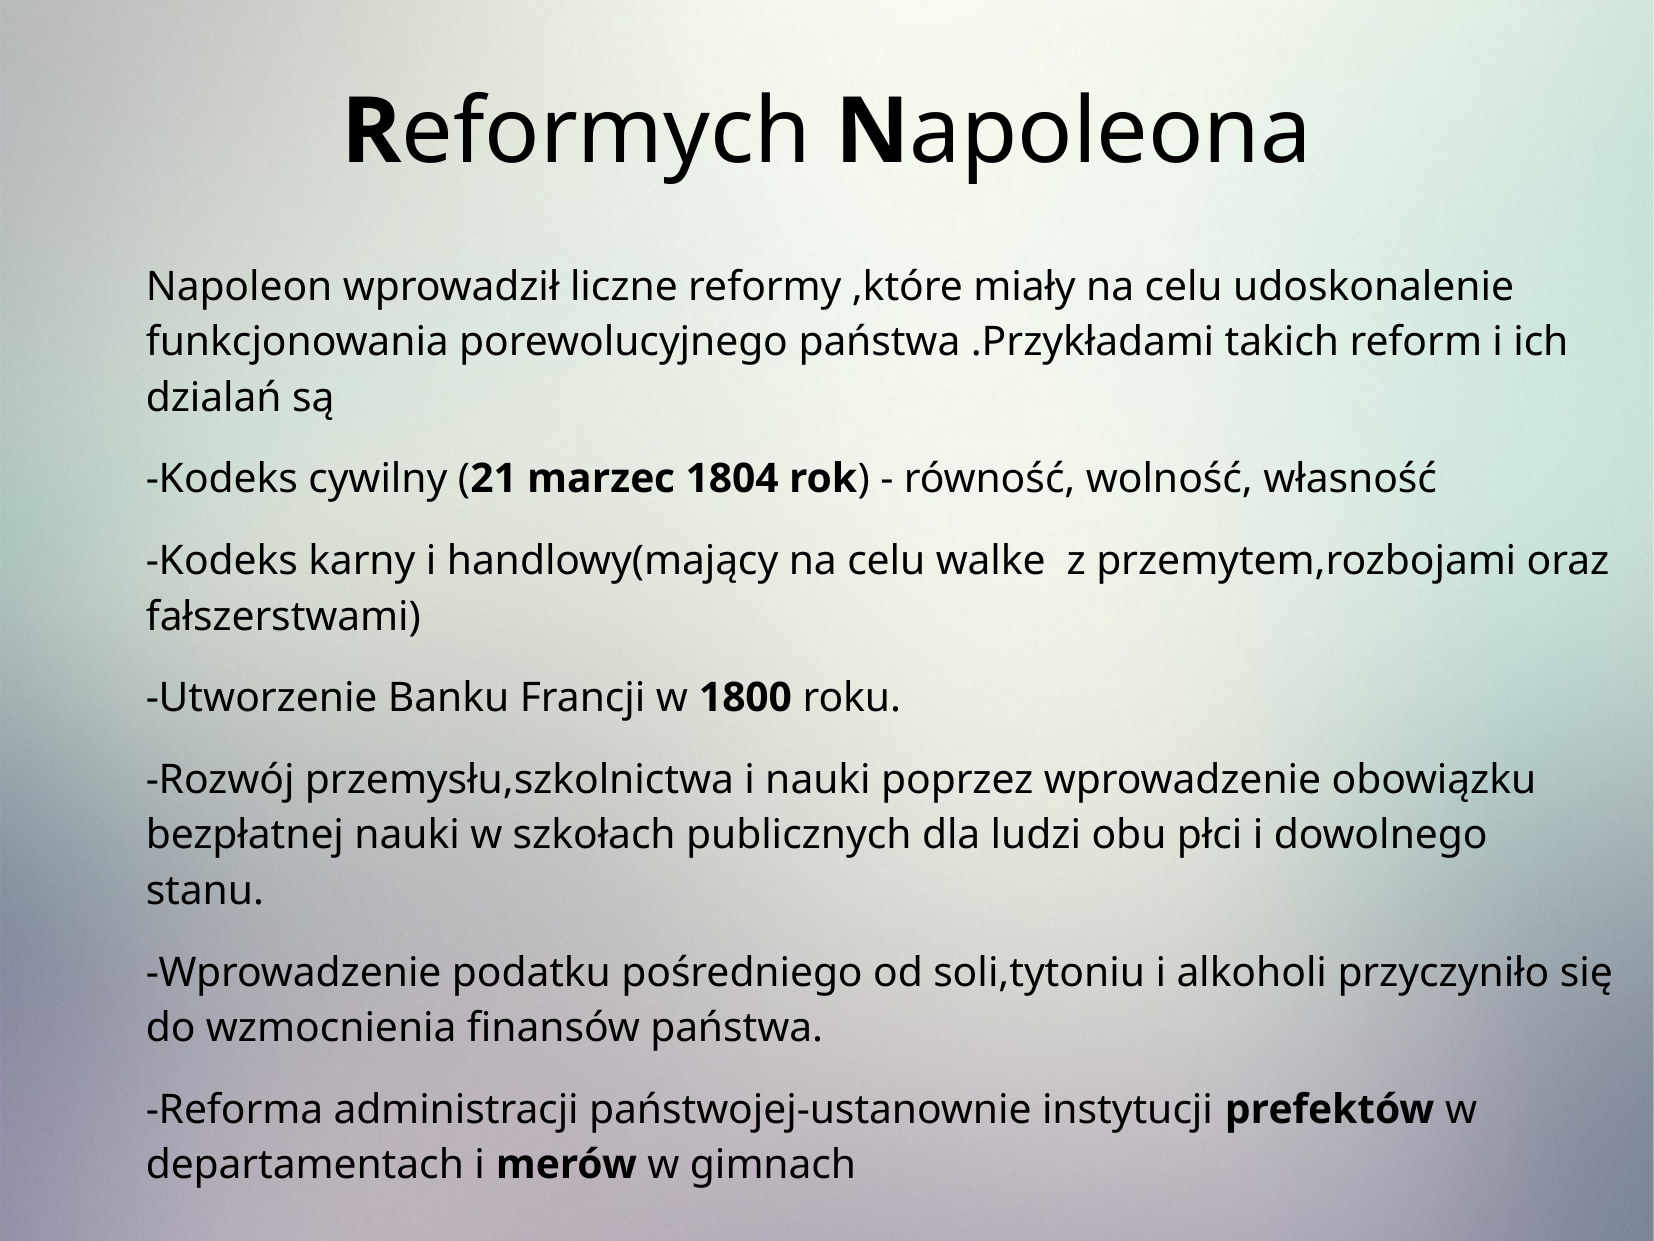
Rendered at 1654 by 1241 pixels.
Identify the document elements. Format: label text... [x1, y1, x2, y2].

title Reformych Napoleona [82, 23, 1571, 231]
picture [0, 0, 1654, 1241]
list Napoleon wprowadził liczne reformy ,które miały na celu udoskonalenie funkcjonowania porewolucyjnego państwa .Przykładami takich reform i ich dzialań są -Kodeks cywilny (21 marzec 1804 rok) - równość, wolność, własność -Kodeks karny i handlowy(mający na celu walke z przemytem,rozbojami oraz fałszerstwami) -Utworzenie Banku Francji w 1800 roku. -Rozwój przemysłu,szkolnictwa i nauki poprzez wprowadzenie obowiązku bezpłatnej nauki w szkołach publicznych dla ludzi obu płci i dowolnego stanu. -Wprowadzenie podatku pośredniego od soli,tytoniu i alkoholi przyczyniło się do wzmocnienia finansów państwa. -Reforma administracji państwojej-ustanownie instytucji prefektów w departamentach i merów w gimnach [82, 256, 1619, 1193]
